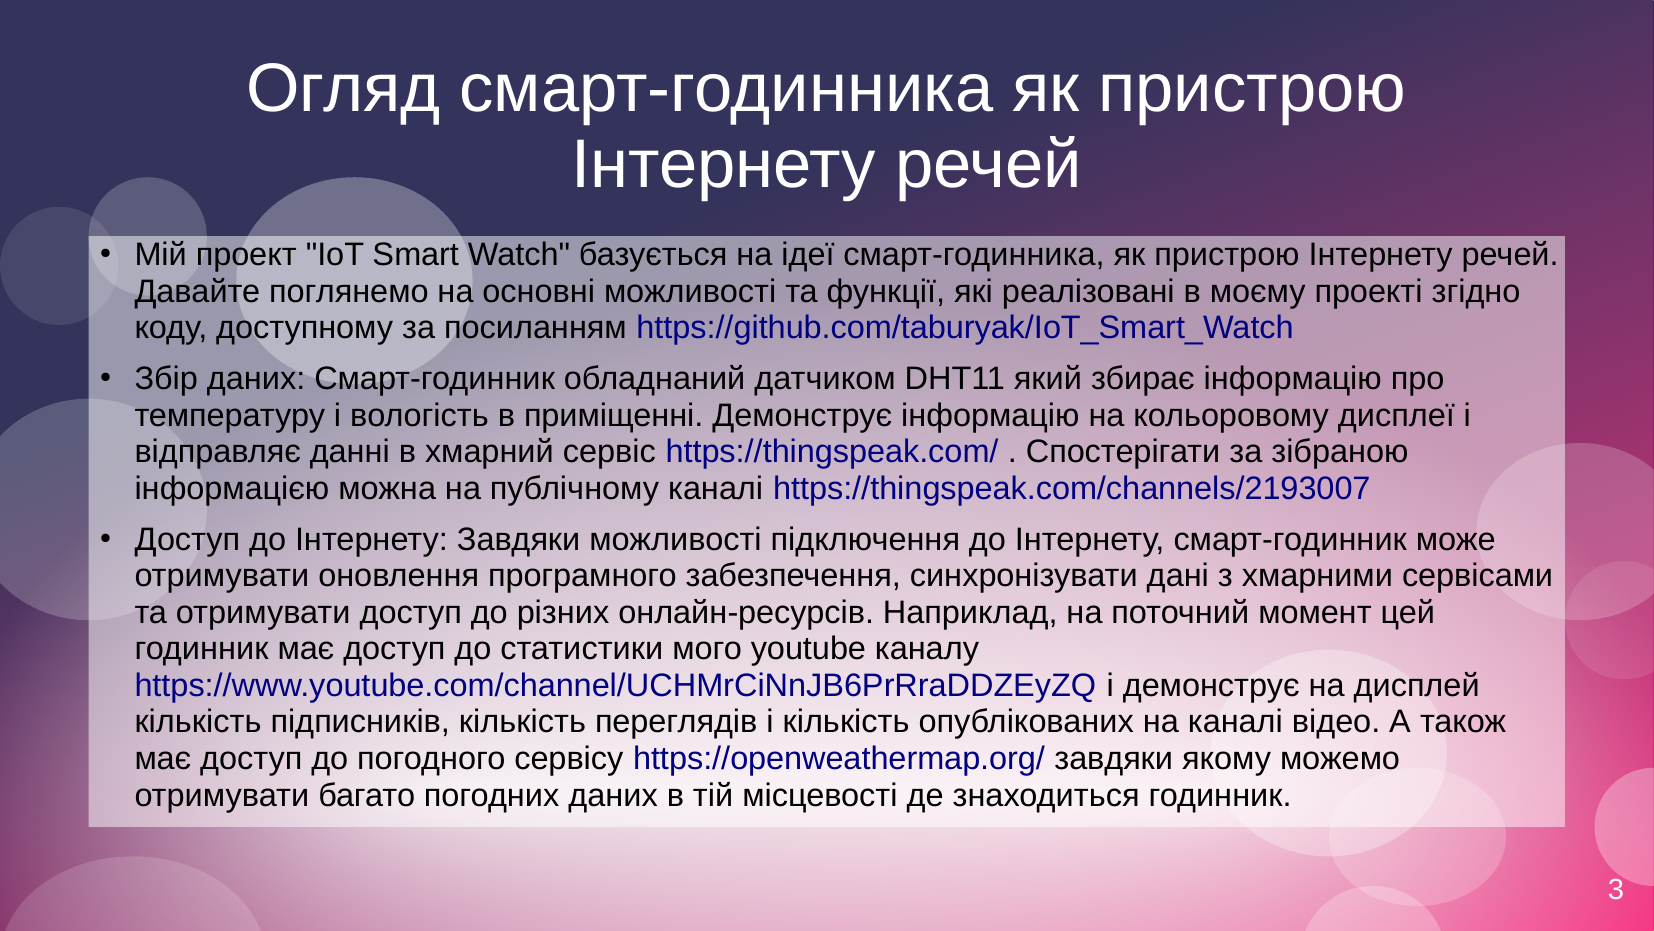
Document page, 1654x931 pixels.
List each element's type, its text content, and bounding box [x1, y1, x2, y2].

title Огляд смарт-годинника як пристрою Інтернету речей [88, 44, 1565, 207]
list Мій проект "IoT Smart Watch" базується на ідеї смарт-годинника, як пристрою Інтернету речей. Давайте поглянемо на основні можливості та функції, які реалізовані в моєму проекті згідно коду, доступному за посиланням https://github.com/taburyak/IoT_Smart_Watch Збір даних: Смарт-годинник обладнаний датчиком DHT11 який збирає інформацію про температуру і вологість в приміщенні. Демонструє інформацію на кольоровому дисплеї і відправляє данні в хмарний сервіс https://thingspeak.com/ . Спостерігати за зібраною інформацією можна на публічному каналі https://thingspeak.com/channels/2193007 Доступ до Інтернету: Завдяки можливості підключення до Інтернету, смарт-годинник може отримувати оновлення програмного забезпечення, синхронізувати дані з хмарними сервісами та отримувати доступ до різних онлайн-ресурсів. Наприклад, на поточний момент цей годинник має доступ до статистики мого youtube каналу https://www.youtube.com/channel/UCHMrCiNnJB6PrRraDDZEyZQ і демонструє на дисплей кількість підписників, кількість переглядів і кількість опублікованих на каналі відео. А також має доступ до погодного сервісу https://openweathermap.org/ завдяки якому можемо отримувати багато погодних даних в тій місцевості де знаходиться годинник. [88, 236, 1565, 827]
